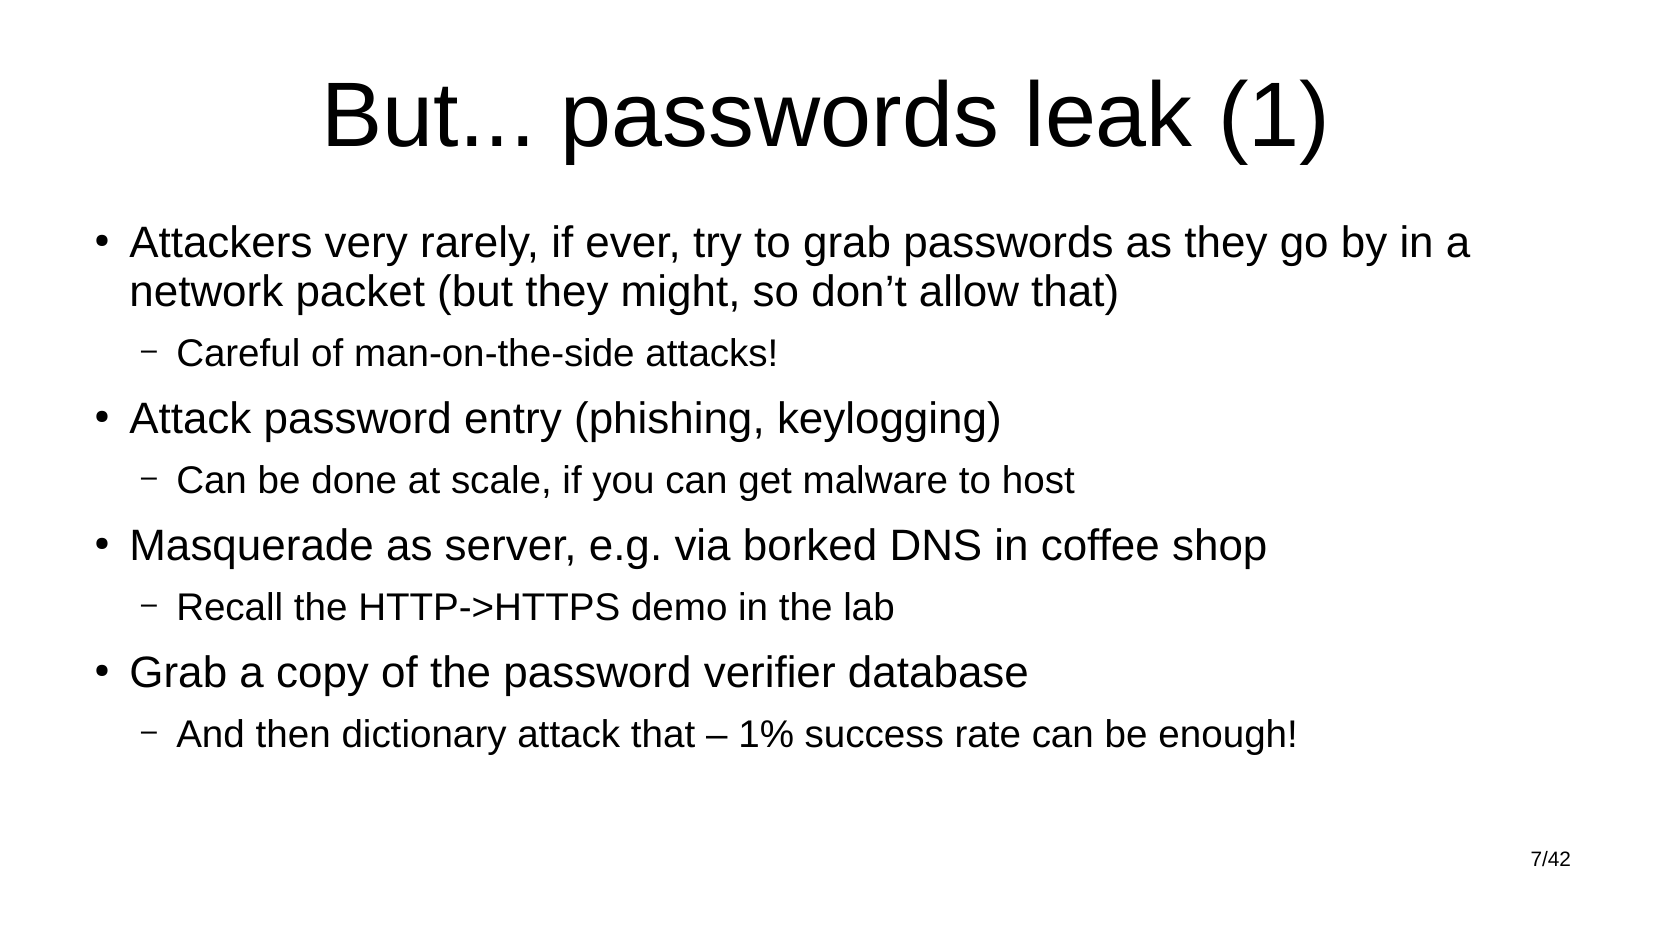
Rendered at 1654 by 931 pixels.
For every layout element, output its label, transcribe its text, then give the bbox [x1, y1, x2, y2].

list Attackers very rarely, if ever, try to grab passwords as they go by in a network packet (but they might, so don’t allow that) Careful of man-on-the-side attacks! Attack password entry (phishing, keylogging) Can be done at scale, if you can get malware to host Masquerade as server, e.g. via borked DNS in coffee shop Recall the HTTP->HTTPS demo in the lab Grab a copy of the password verifier database And then dictionary attack that – 1% success rate can be enough! [82, 217, 1571, 758]
title But... passwords leak (1) [82, 37, 1571, 193]
